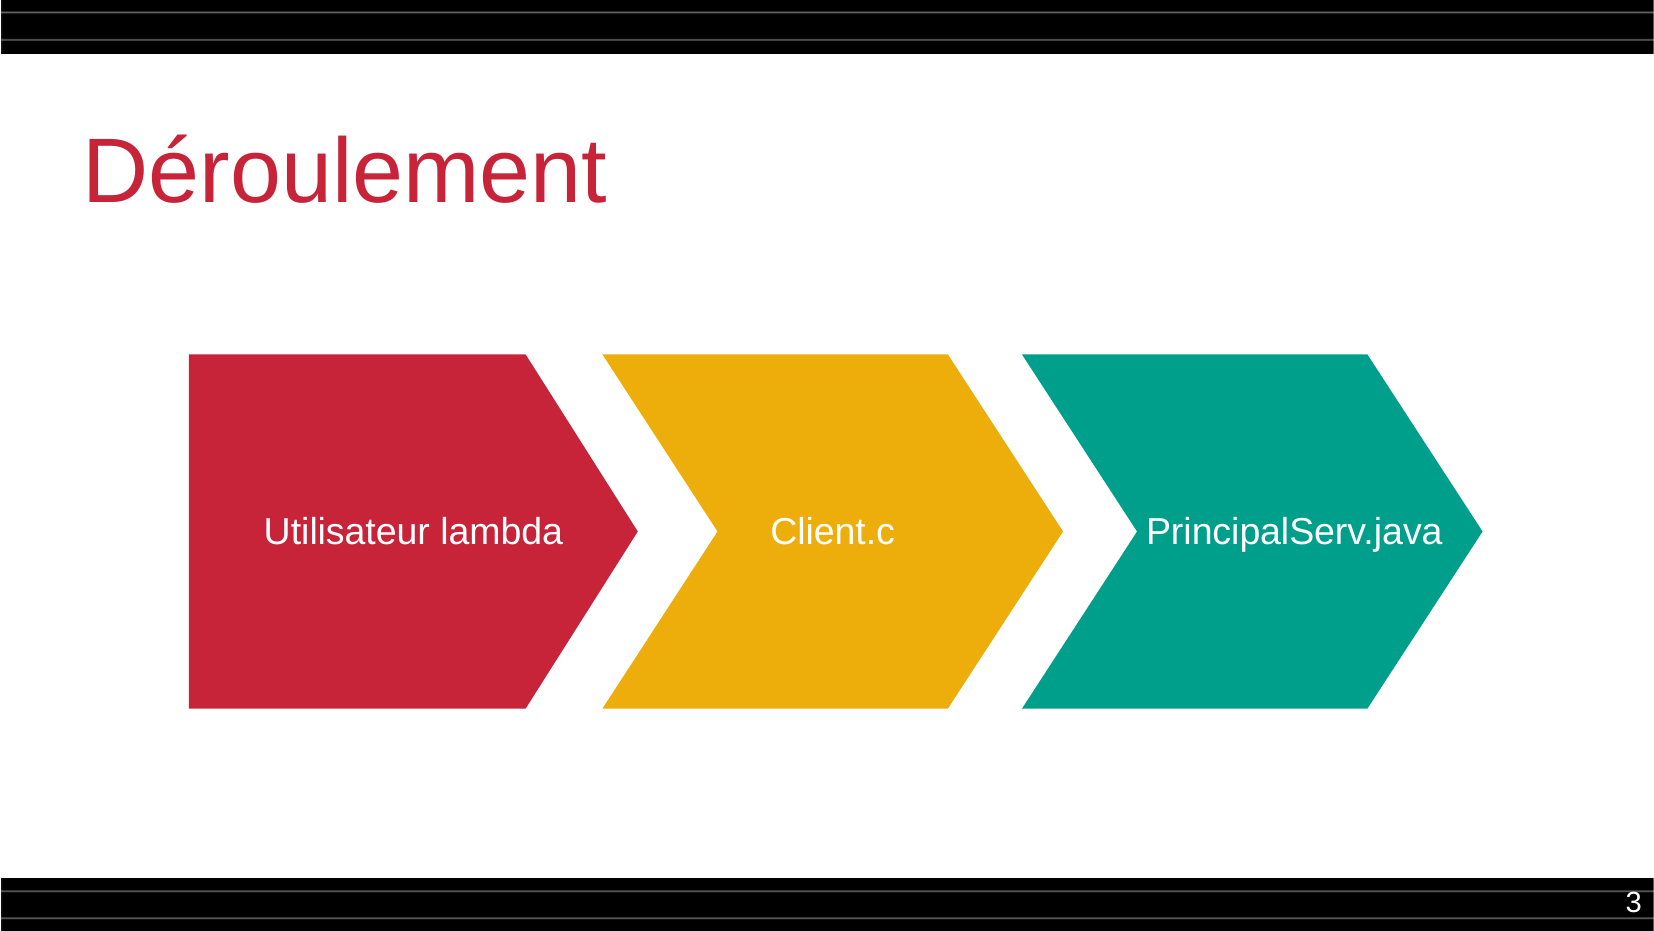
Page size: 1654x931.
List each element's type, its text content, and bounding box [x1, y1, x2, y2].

text_box Utilisateur lambda [188, 354, 638, 709]
text_box Client.c [602, 354, 1064, 709]
title Déroulement [82, 92, 1571, 249]
picture [1, 878, 1654, 931]
text_box PrincipalServ.java [1021, 354, 1483, 709]
picture [1, 0, 1654, 54]
